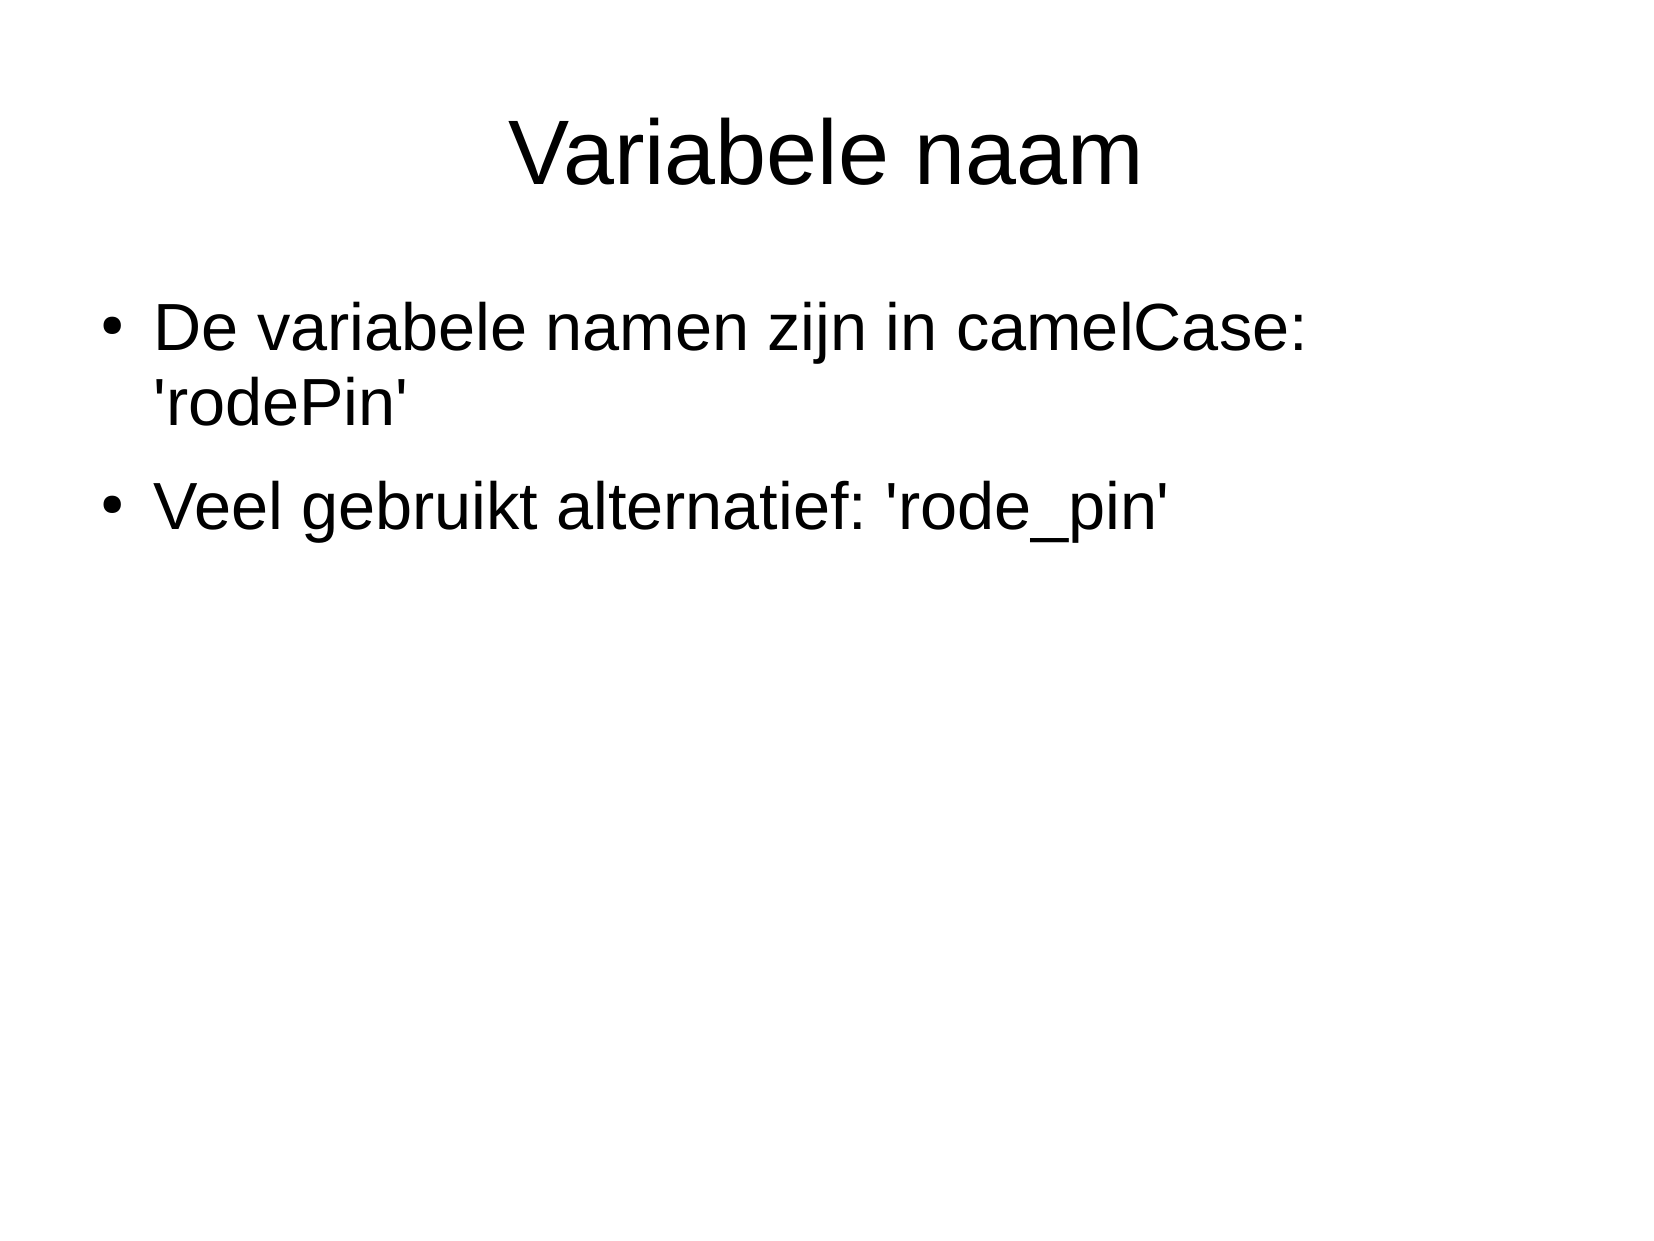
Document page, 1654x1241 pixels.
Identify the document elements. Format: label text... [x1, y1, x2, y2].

title Variabele naam [82, 49, 1571, 257]
list De variabele namen zijn in camelCase: 'rodePin' Veel gebruikt alternatief: 'rode_pin' [82, 290, 1571, 1010]
